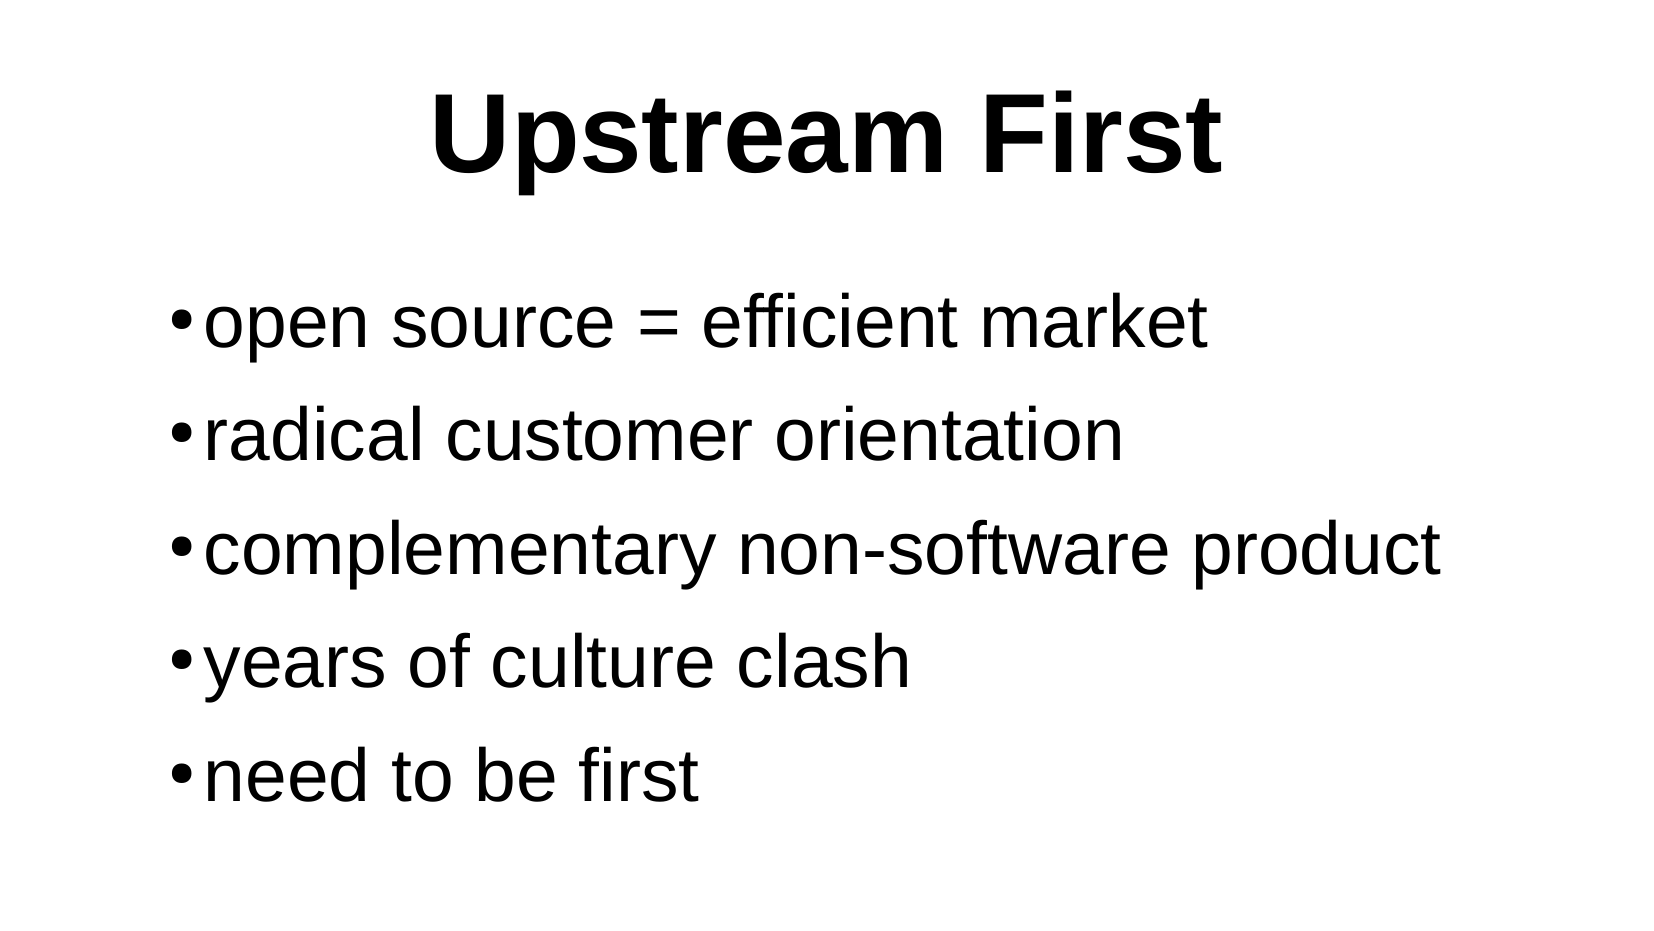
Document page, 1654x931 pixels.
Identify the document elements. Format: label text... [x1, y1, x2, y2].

title Upstream First [82, 56, 1571, 212]
text_box open source = efficient market radical customer orientation complementary non-software product years of culture clash need to be first [153, 271, 1458, 825]
